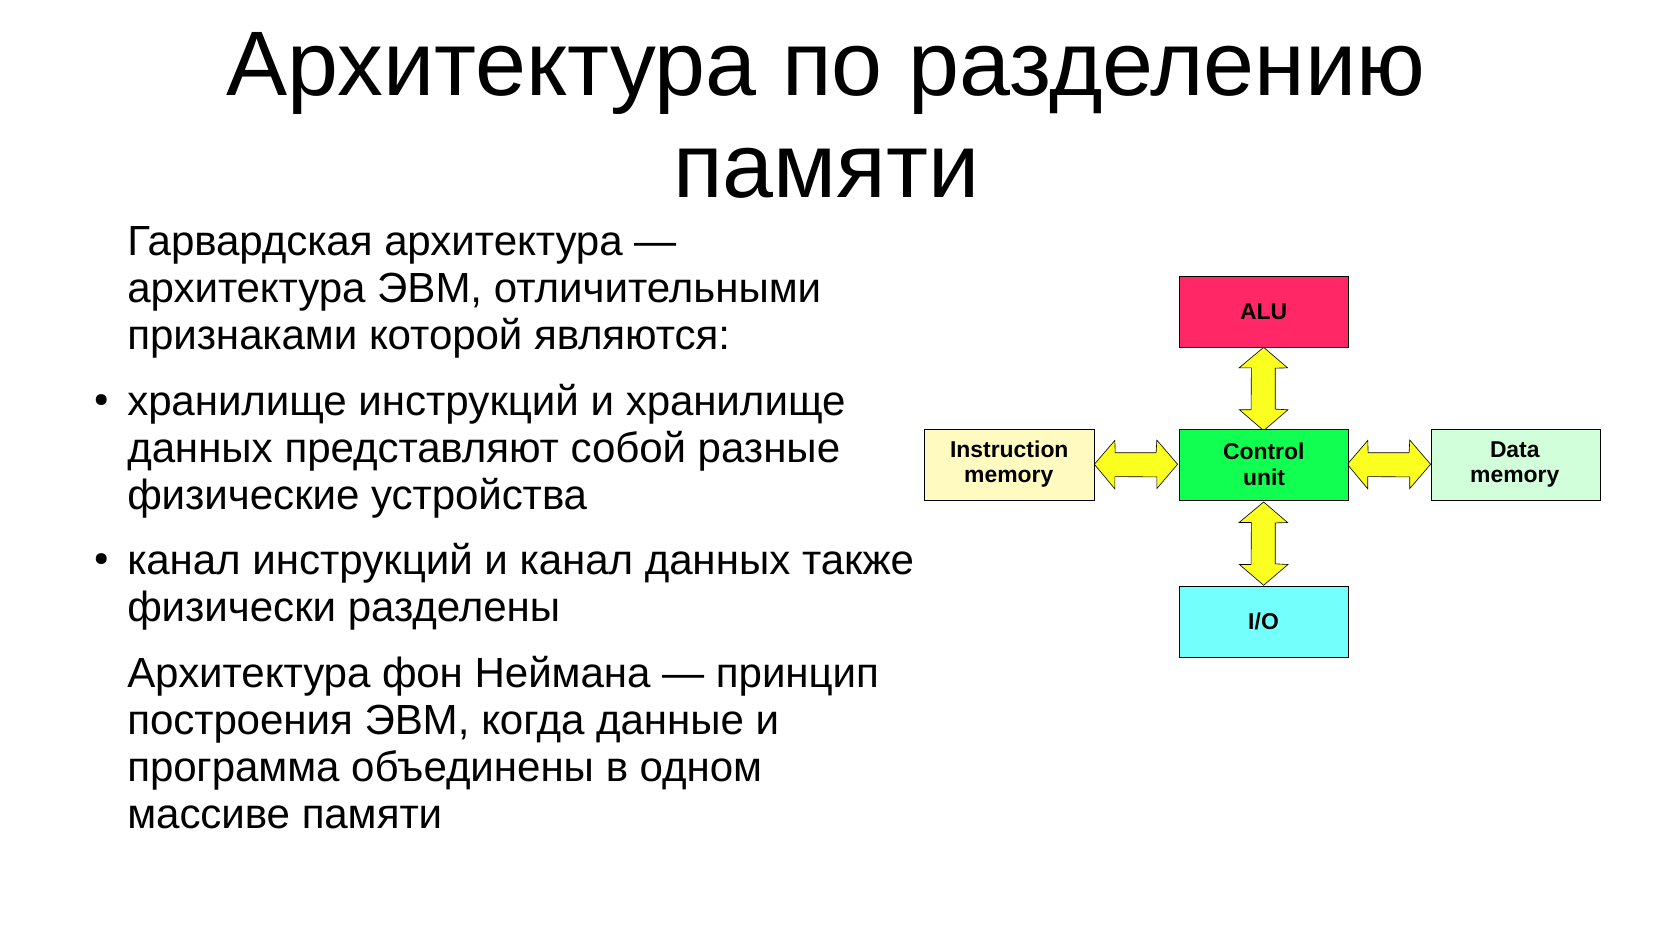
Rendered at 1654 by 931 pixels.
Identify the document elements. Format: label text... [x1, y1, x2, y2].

picture [900, 236, 1625, 697]
title Архитектура по разделению памяти [82, 12, 1571, 218]
list Гарвардская архитектура — архитектура ЭВМ, отличительными признаками которой являются: хранилище инструкций и хранилище данных представляют собой разные физические устройства канал инструкций и канал данных также физически разделены Архитектура фон Неймана — принцип построения ЭВМ, когда данные и программа объединены в одном массиве памяти [82, 217, 916, 857]
